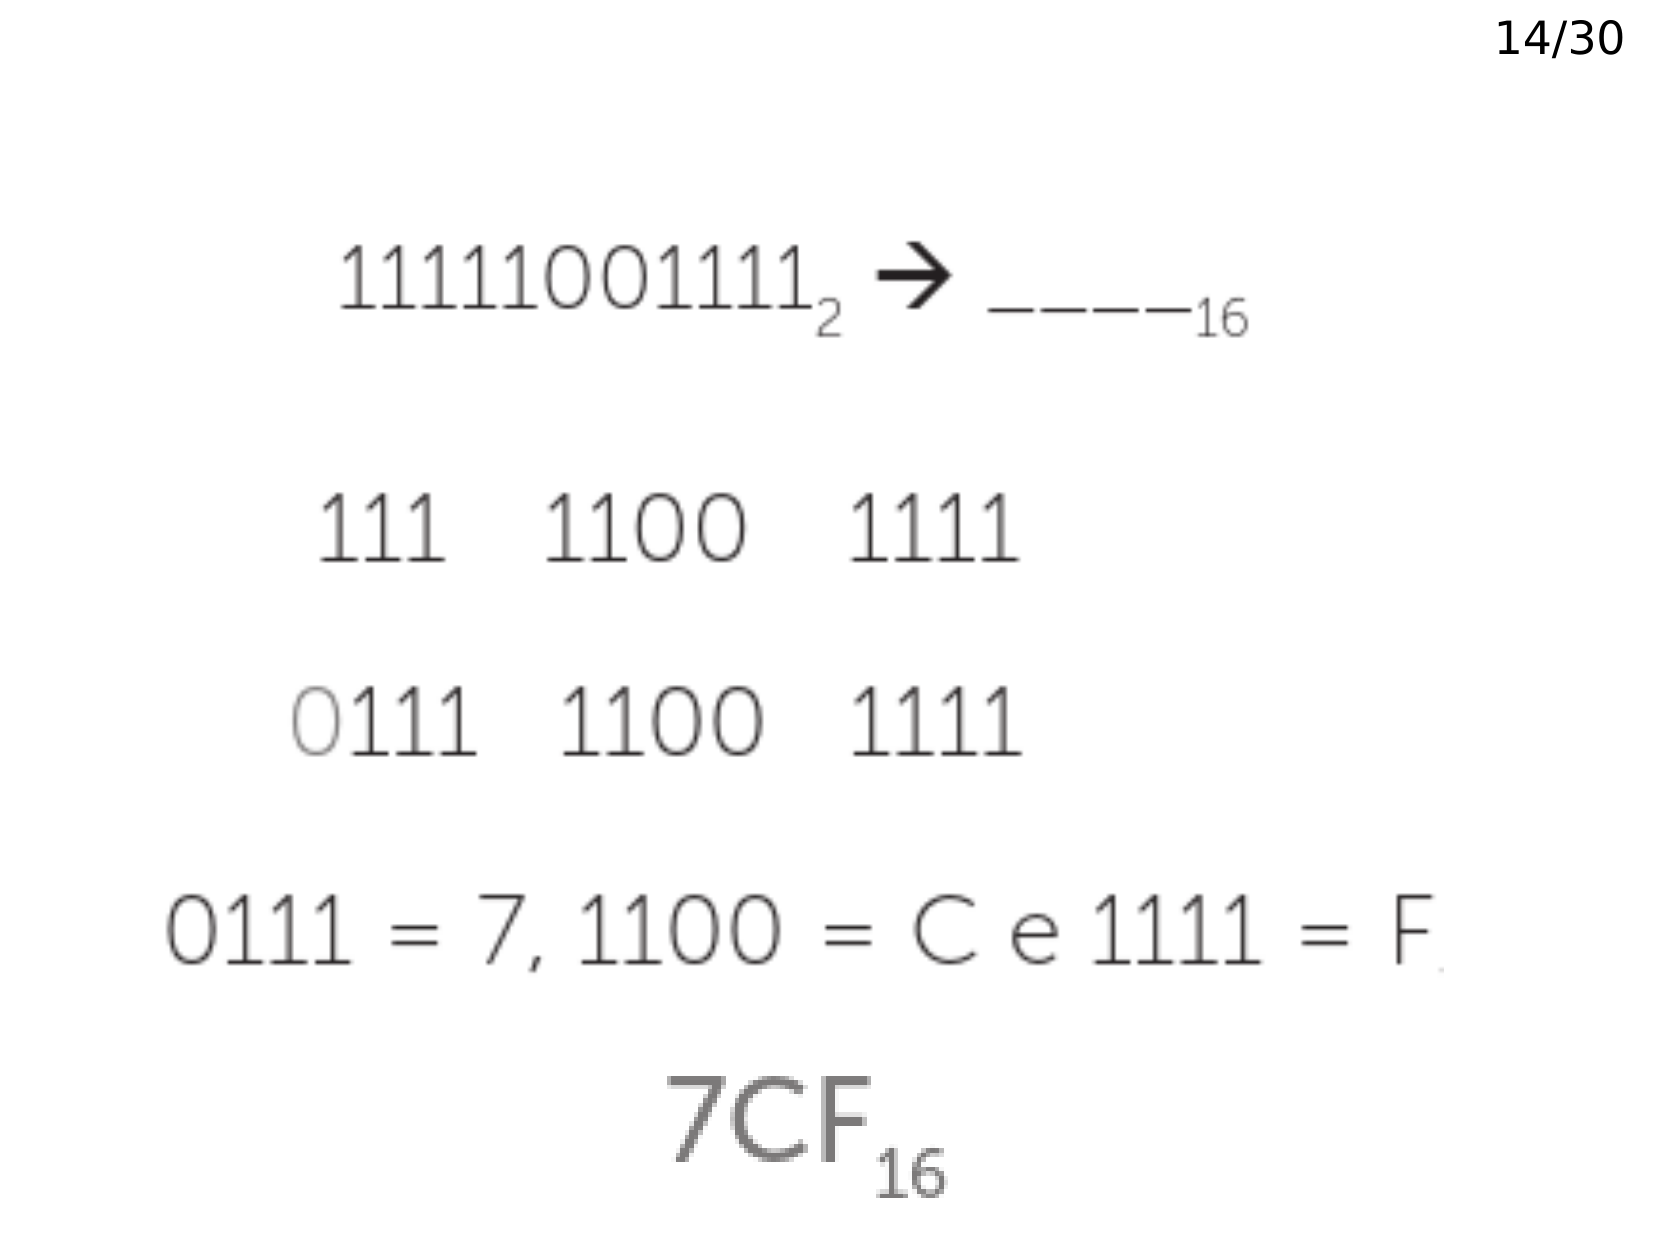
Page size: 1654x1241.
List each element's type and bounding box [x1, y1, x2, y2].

picture [153, 873, 1444, 981]
picture [264, 661, 1050, 780]
picture [335, 236, 1263, 359]
picture [649, 1058, 958, 1217]
picture [299, 472, 1025, 578]
